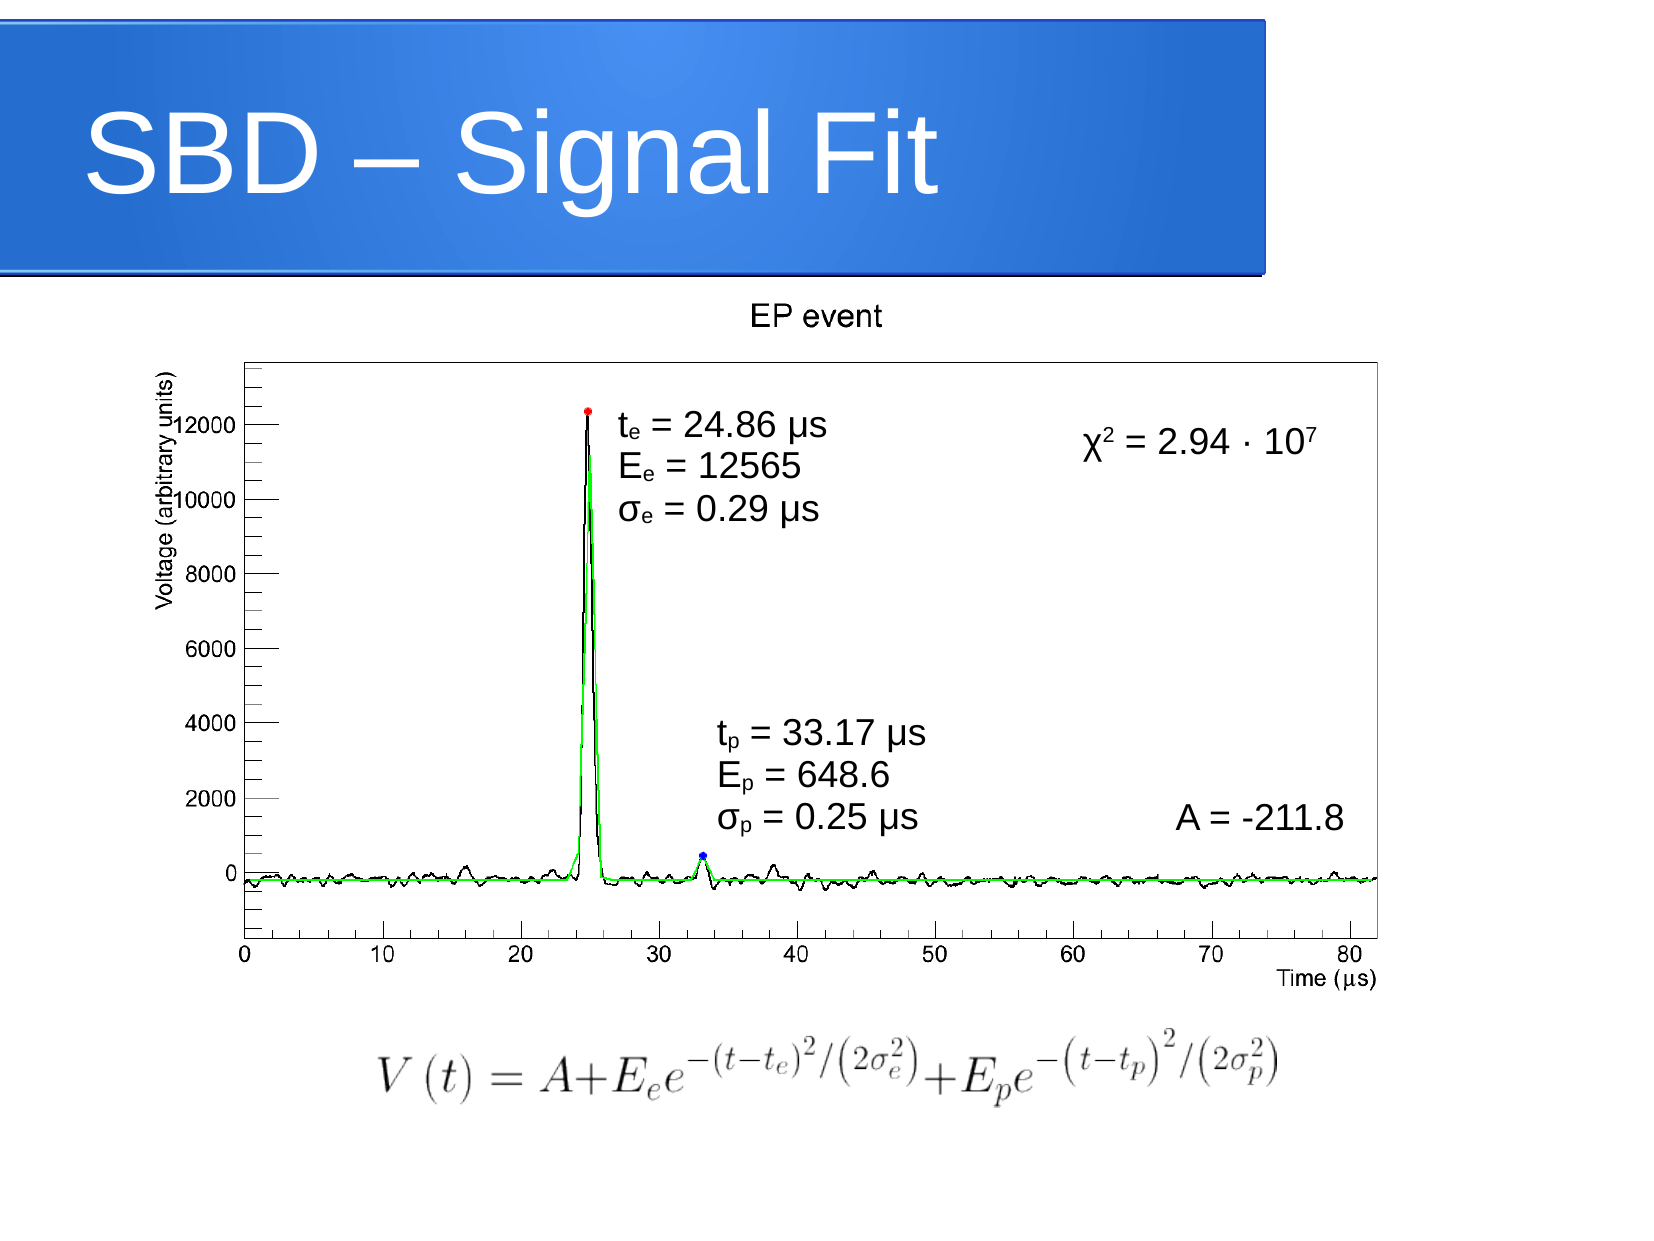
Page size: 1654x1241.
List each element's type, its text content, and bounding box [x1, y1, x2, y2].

text_box te = 24.86 μs Ee = 12565 σe = 0.29 μs [603, 395, 843, 574]
title SBD – Signal Fit [82, 49, 1250, 257]
picture [377, 1028, 1277, 1108]
picture [103, 290, 1518, 1010]
text_box χ2 = 2.94 · 107 [1068, 413, 1333, 472]
picture [0, 17, 1270, 282]
text_box A = -211.8 [1160, 789, 1360, 847]
text_box tp = 33.17 μs Ep = 648.6 σp = 0.25 μs [702, 704, 942, 882]
